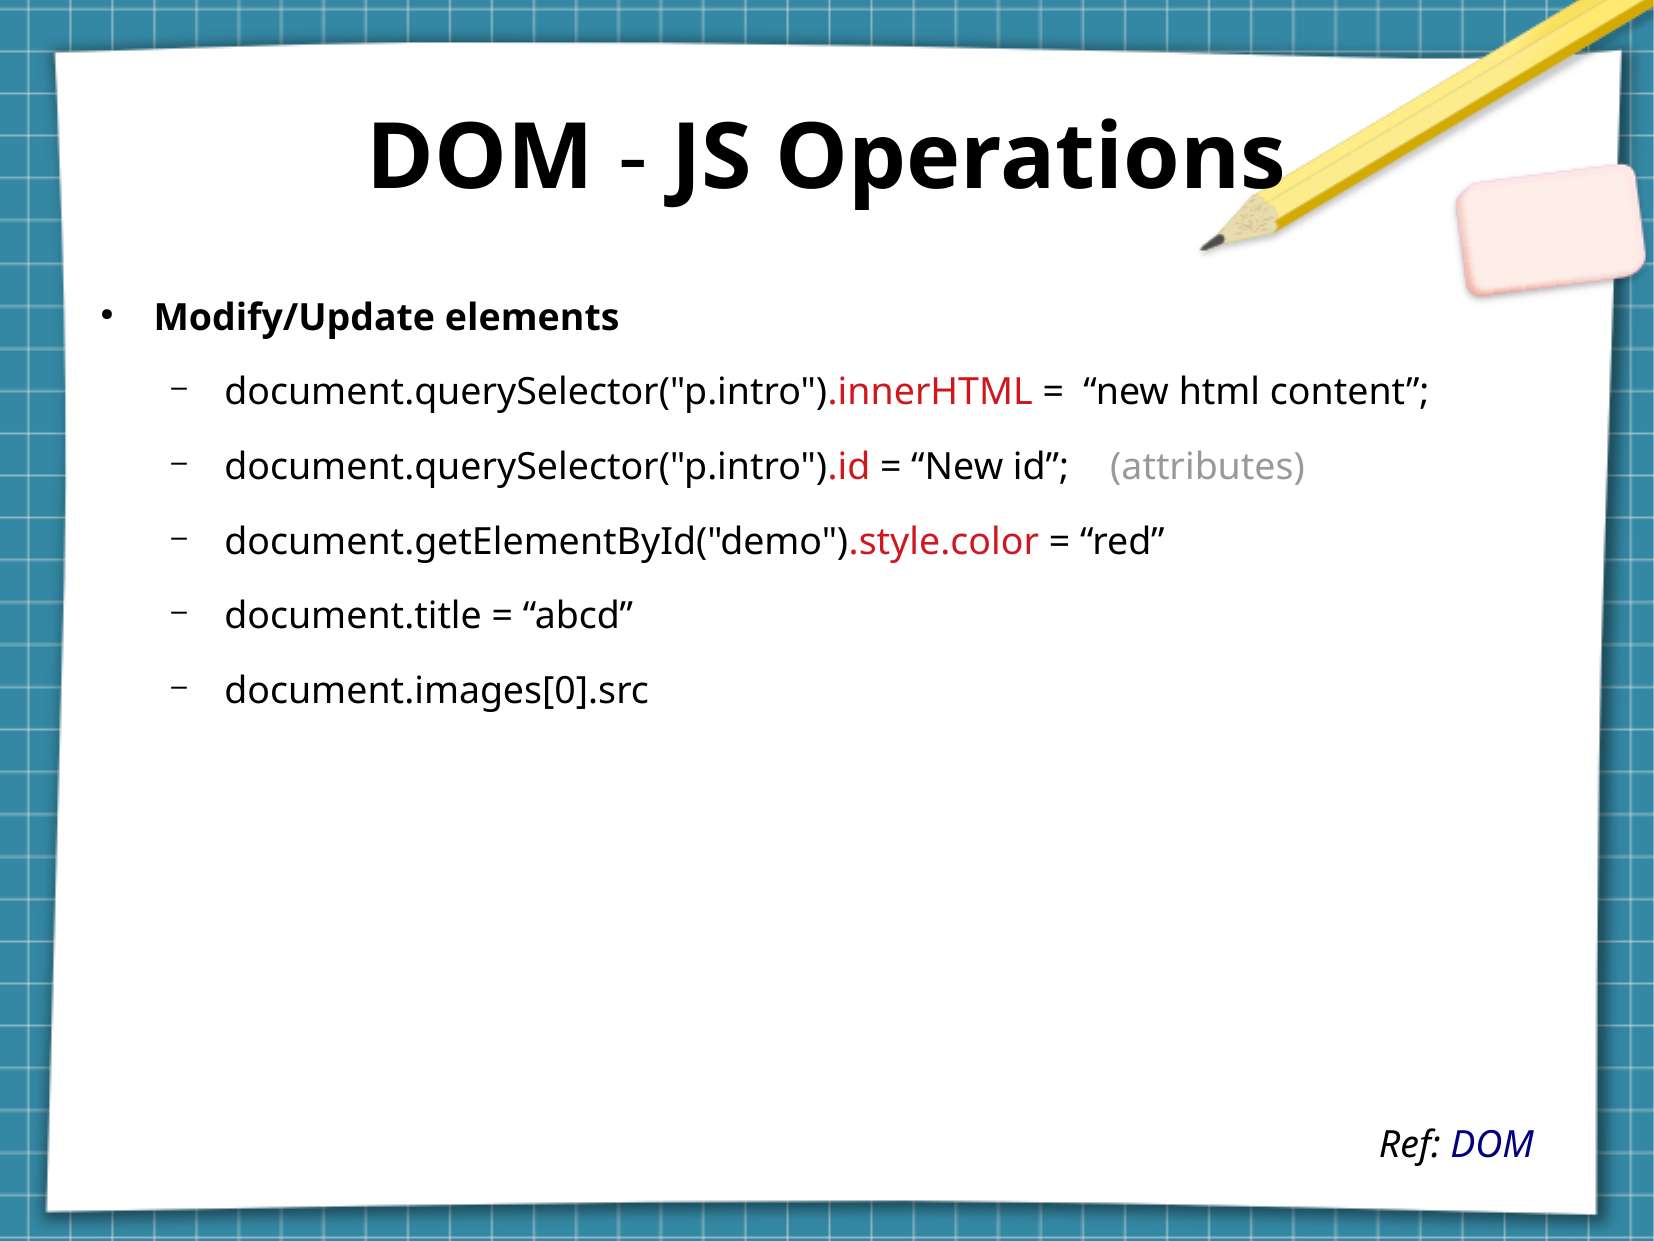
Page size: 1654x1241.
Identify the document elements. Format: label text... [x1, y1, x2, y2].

title DOM - JS Operations [82, 49, 1571, 257]
picture [0, 0, 1654, 1241]
list Modify/Update elements document.querySelector("p.intro").innerHTML = “new html content”; document.querySelector("p.intro").id = “New id”; (attributes) document.getElementById("demo").style.color = “red” document.title = “abcd” document.images[0].src [82, 290, 1571, 1158]
text_box Ref: DOM [1364, 1110, 1547, 1163]
